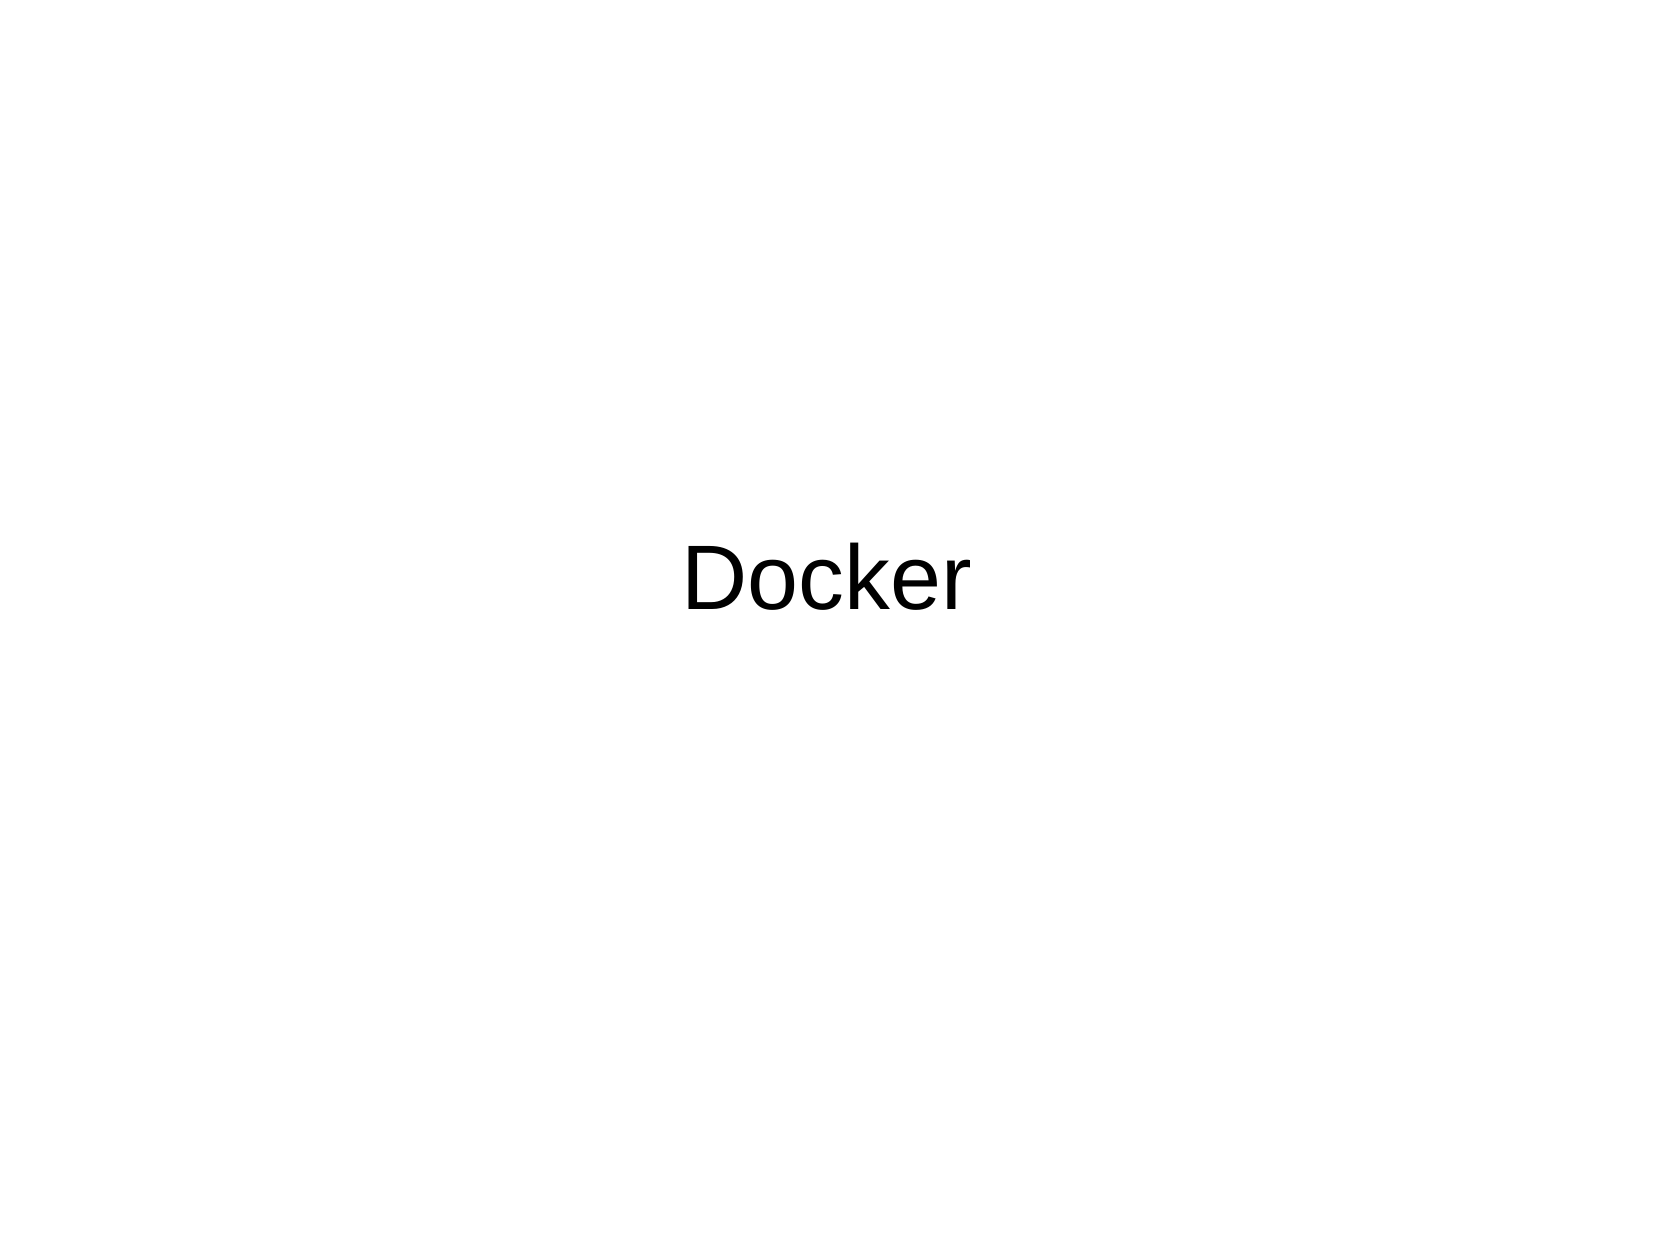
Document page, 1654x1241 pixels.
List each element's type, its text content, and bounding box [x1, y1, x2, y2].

title Docker [82, 405, 1571, 751]
